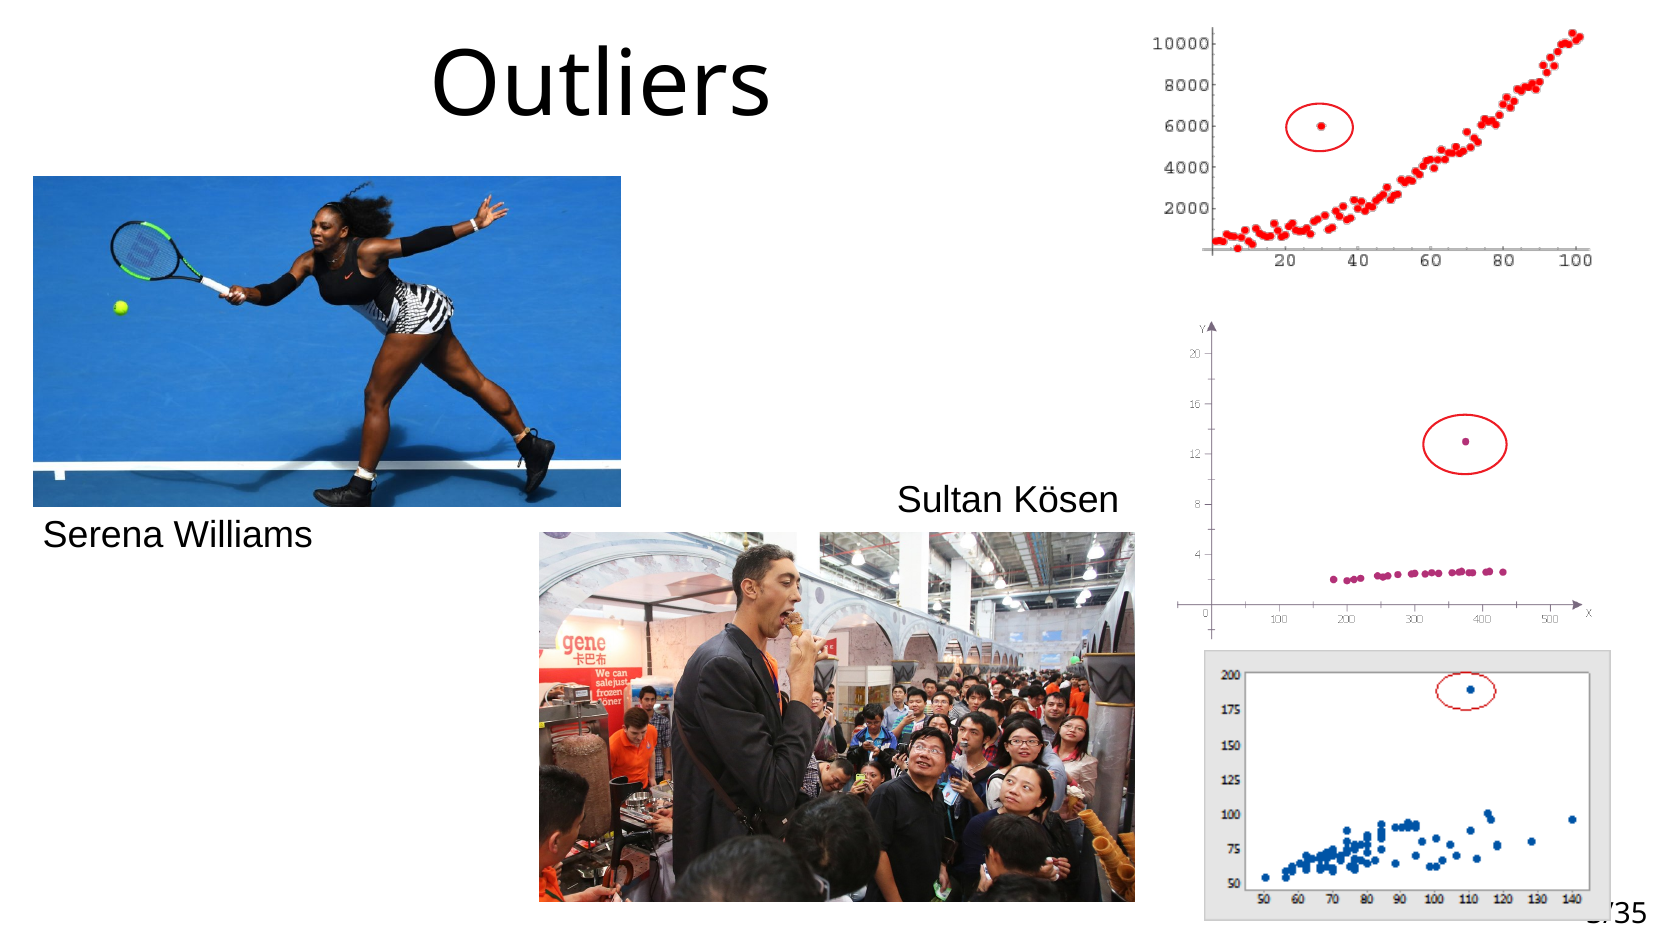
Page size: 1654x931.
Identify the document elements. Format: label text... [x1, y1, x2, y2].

text_box Sultan Kösen [727, 471, 1135, 528]
picture [1150, 18, 1595, 280]
picture [539, 532, 1135, 902]
title Outliers [344, 15, 858, 145]
text_box Serena Williams [27, 506, 435, 564]
picture [1159, 313, 1594, 648]
picture [33, 176, 621, 507]
picture [1204, 650, 1611, 921]
